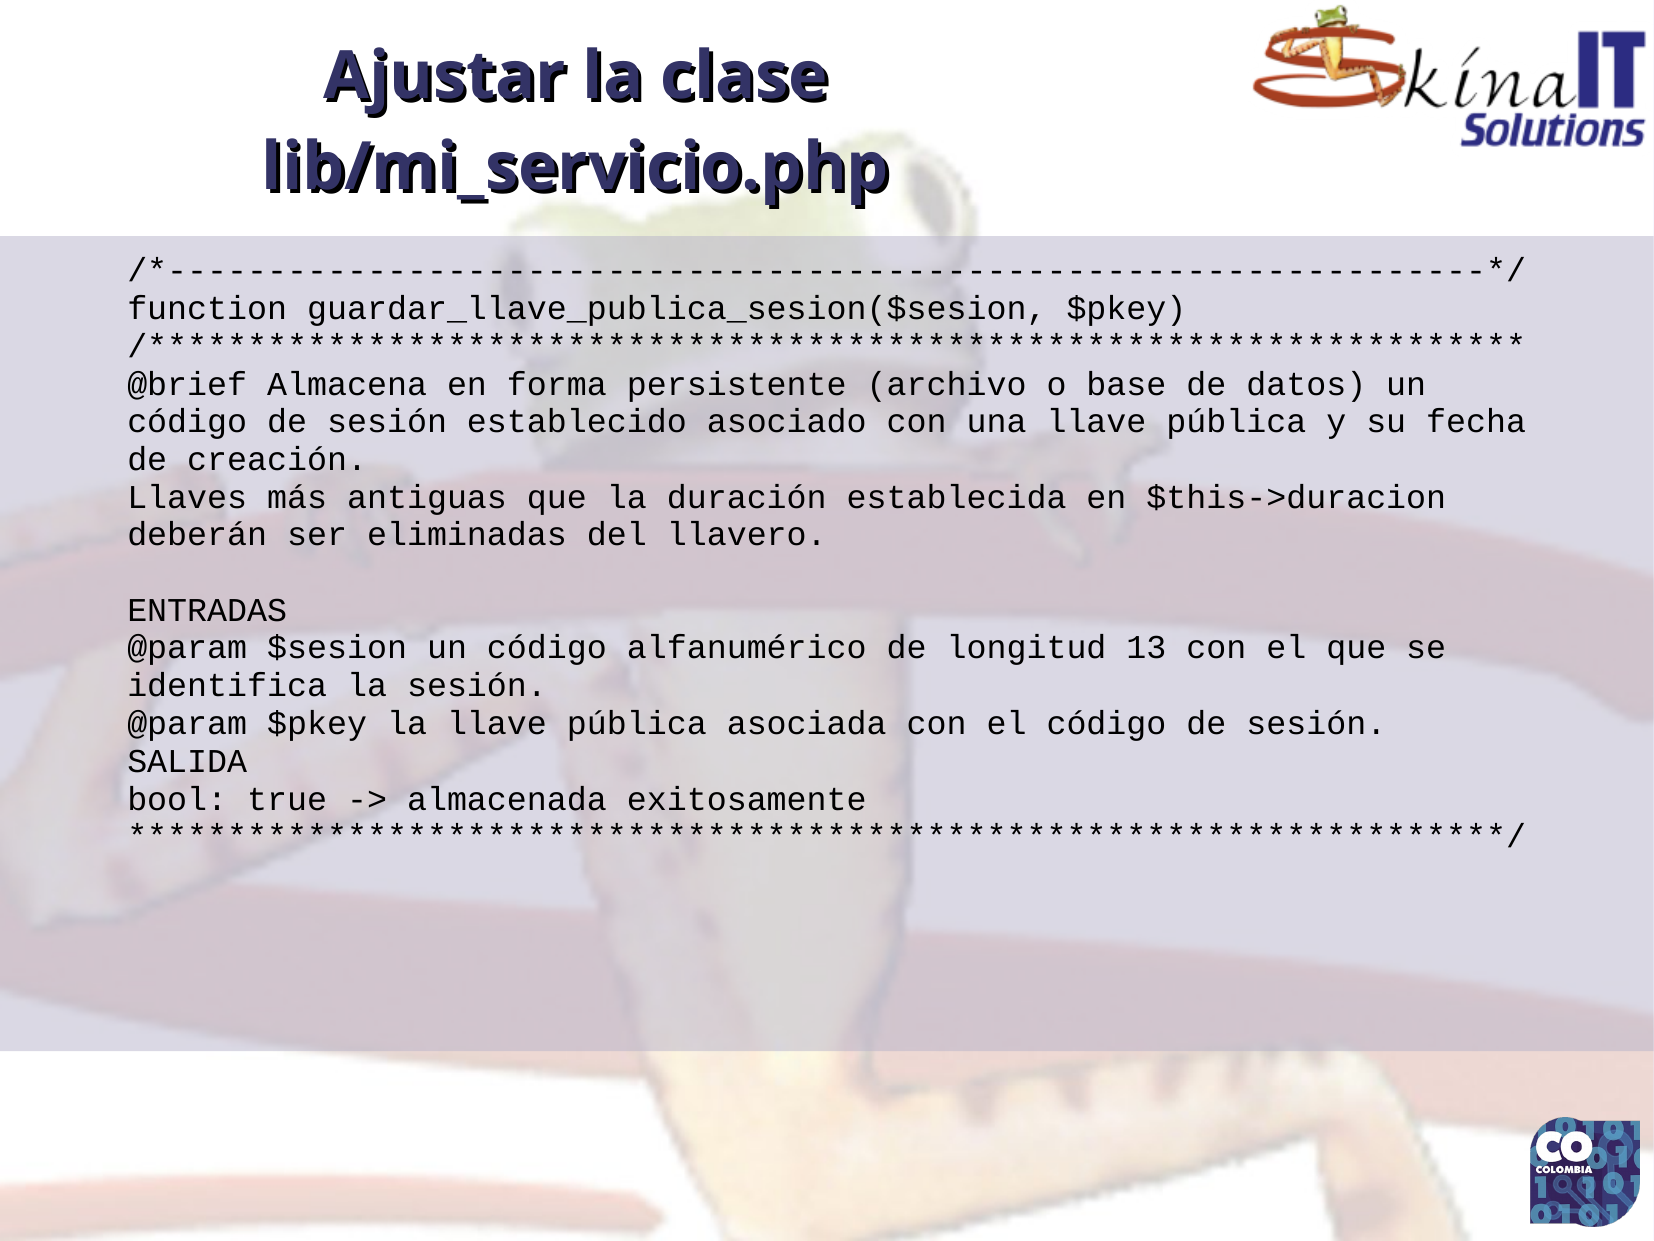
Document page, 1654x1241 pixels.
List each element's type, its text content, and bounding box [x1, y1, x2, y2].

picture [0, 1052, 1654, 1241]
picture [1152, 0, 1654, 236]
title Ajustar la clase lib/mi_servicio.php [0, 0, 1152, 236]
list /*------------------------------------------------------------------*/ function guardar_llave_publica_sesion($sesion, $pkey) /********************************************************************* @brief Almacena en forma persistente (archivo o base de datos) un código de sesión establecido asociado con una llave pública y su fecha de creación. Llaves más antiguas que la duración establecida en $this->duracion deberán ser eliminadas del llavero. ENTRADAS @param $sesion un código alfanumérico de longitud 13 con el que se identifica la sesión. @param $pkey la llave pública asociada con el código de sesión. SALIDA bool: true -> almacenada exitosamente *********************************************************************/ [0, 236, 1654, 1052]
